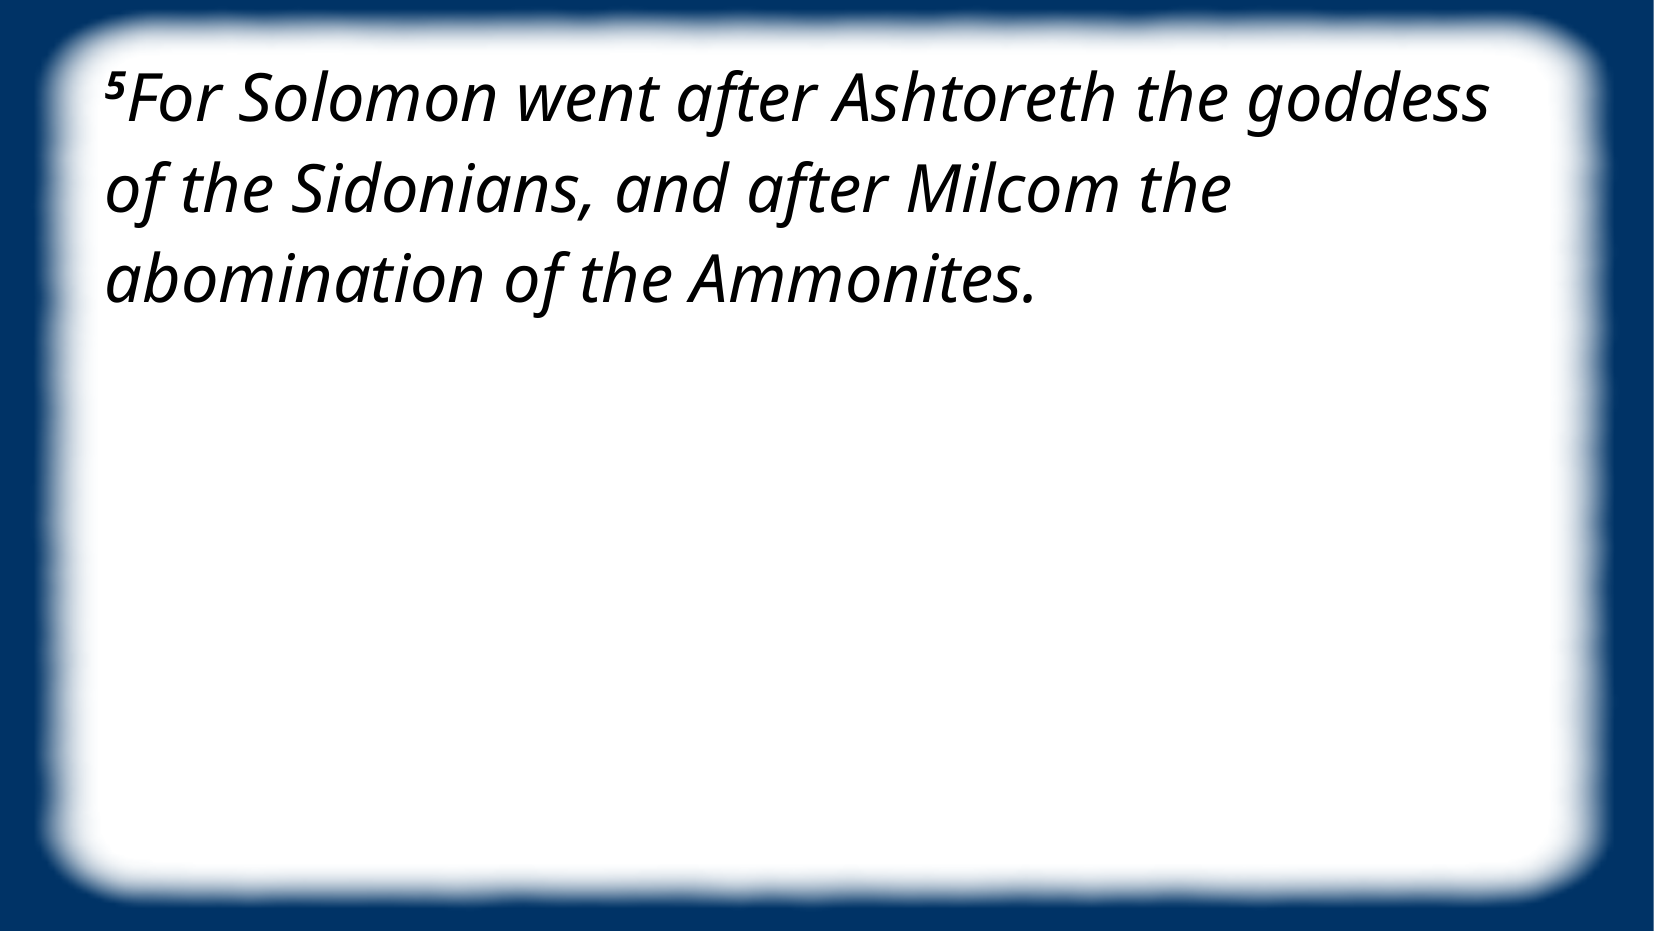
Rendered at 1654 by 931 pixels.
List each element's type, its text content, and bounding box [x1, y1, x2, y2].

picture [0, 0, 1654, 931]
text_box 5For Solomon went after Ashtoreth the goddess of the Sidonians, and after Milcom the abomination of the Ammonites. [90, 42, 1561, 331]
